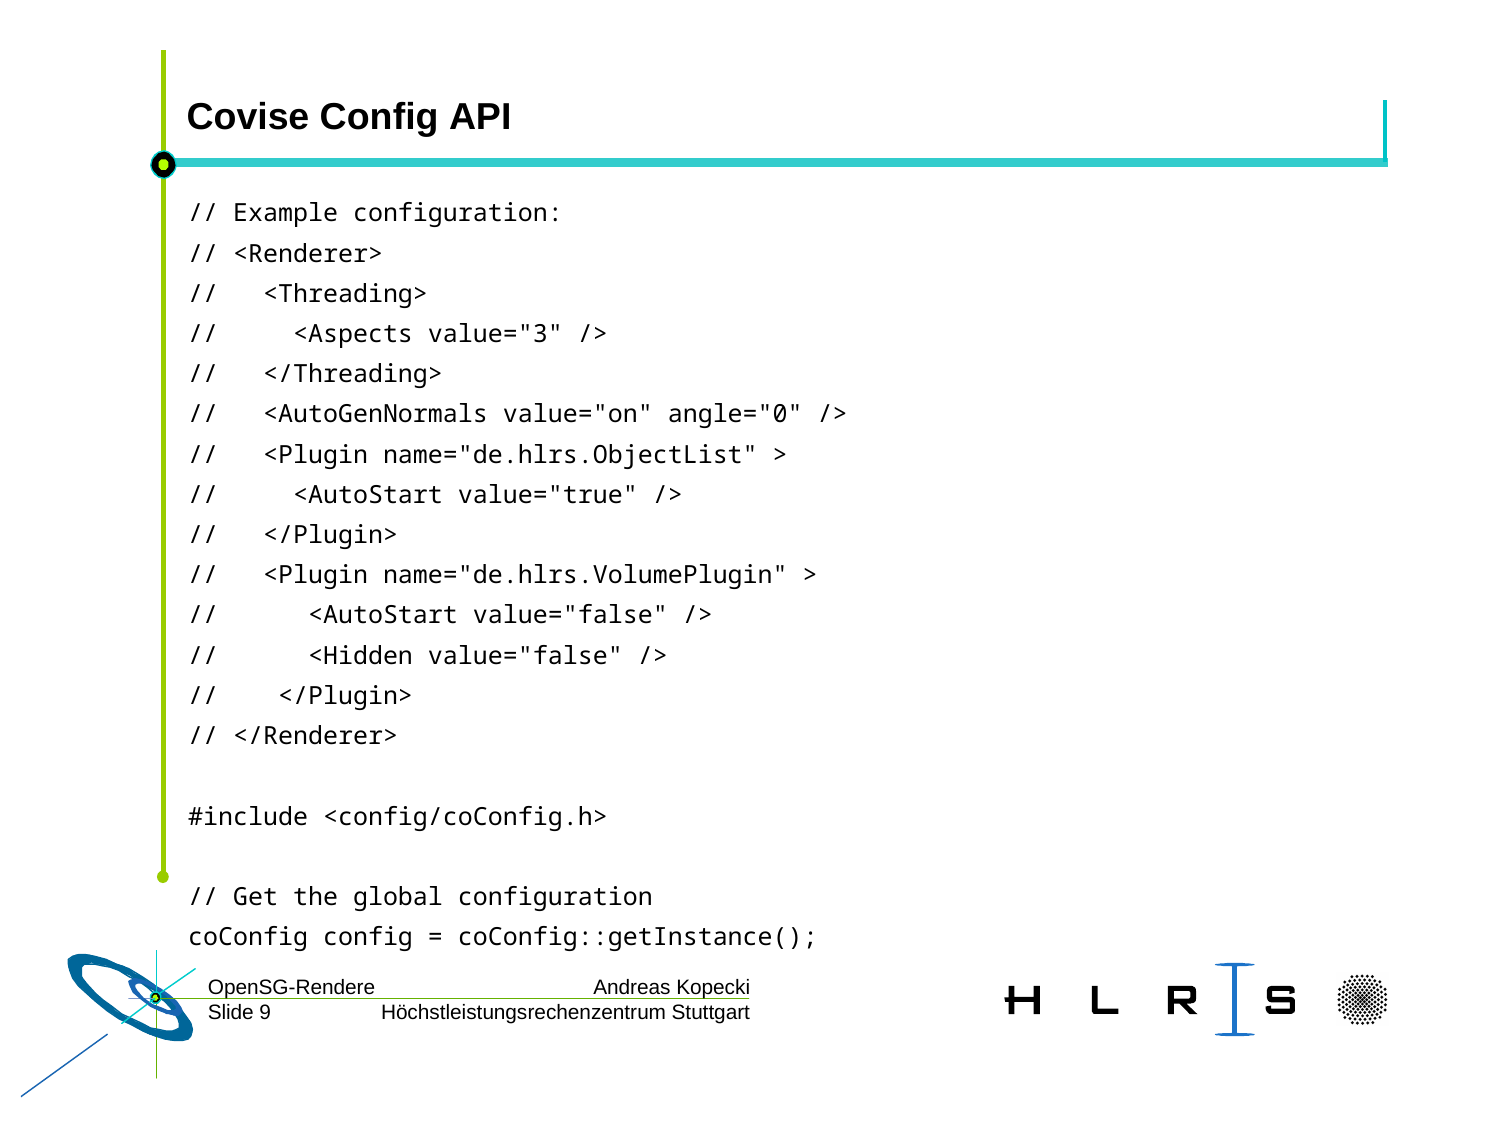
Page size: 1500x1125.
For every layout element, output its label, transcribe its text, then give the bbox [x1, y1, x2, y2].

list // Example configuration: // <Renderer> // <Threading> // <Aspects value="3" /> // </Threading> // <AutoGenNormals value="on" angle="0" /> // <Plugin name="de.hlrs.ObjectList" > // <AutoStart value="true" /> // </Plugin> // <Plugin name="de.hlrs.VolumePlugin" > // <AutoStart value="false" /> // <Hidden value="false" /> // </Plugin> // </Renderer> #include <config/coConfig.h> // Get the global configuration coConfig config = coConfig::getInstance(); [173, 187, 1388, 1000]
title Covise Config API [171, 86, 1386, 146]
